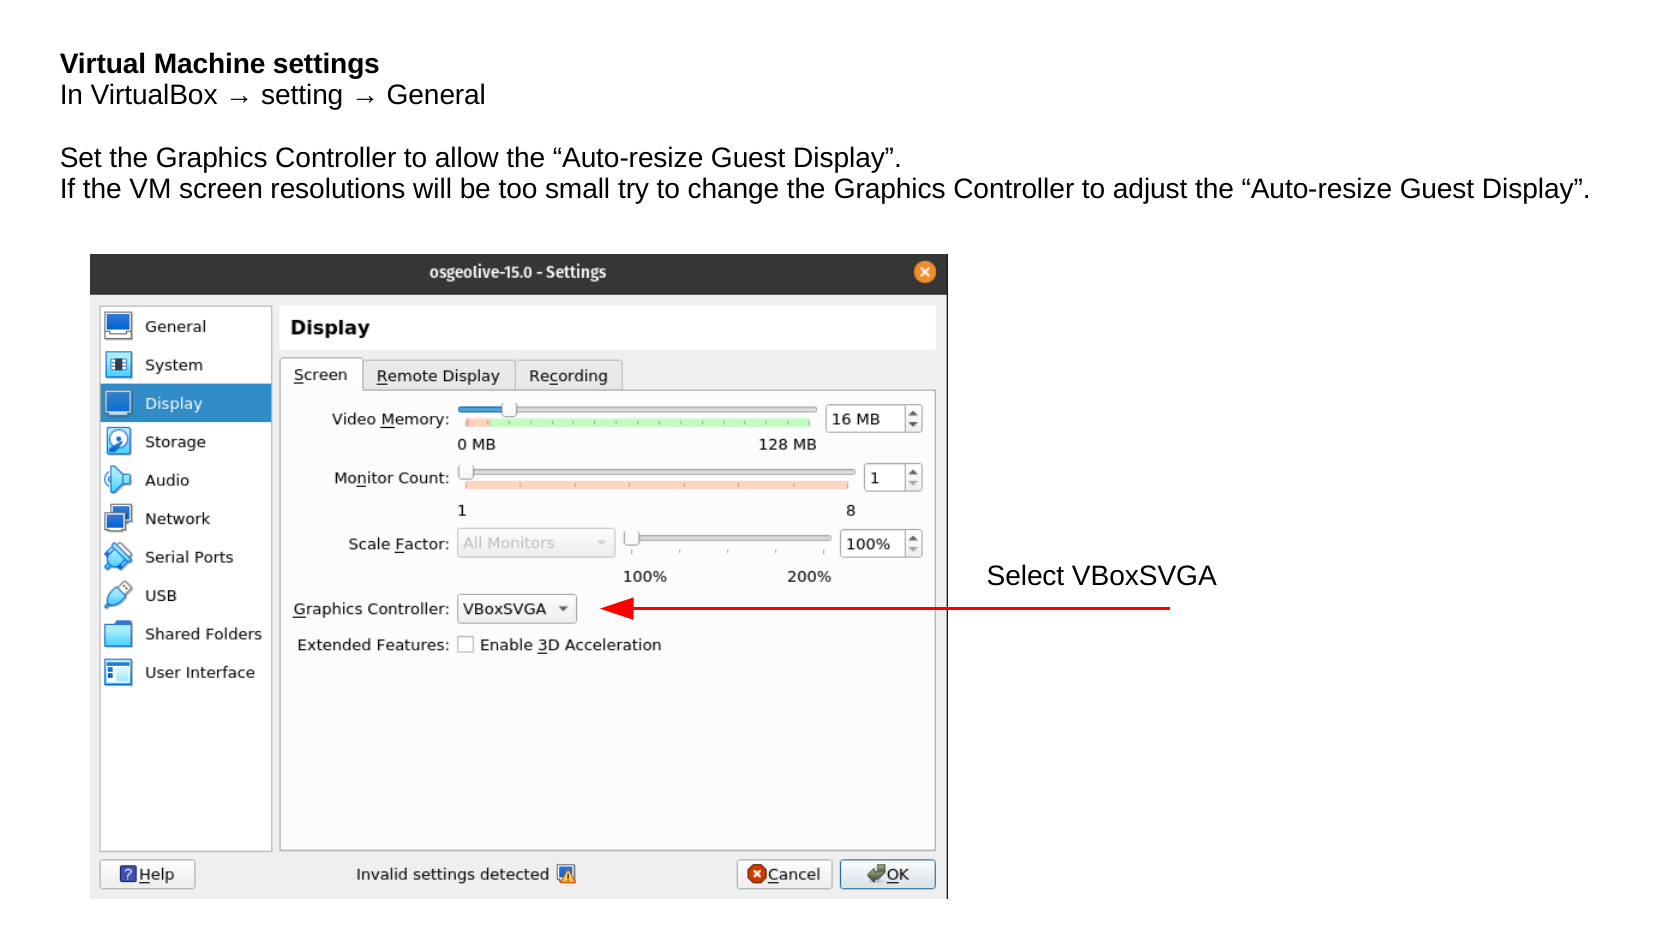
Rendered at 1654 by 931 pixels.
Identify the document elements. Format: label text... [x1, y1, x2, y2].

text_box Select VBoxSVGA [971, 521, 1426, 631]
text_box Virtual Machine settings In VirtualBox → setting → General Set the Graphics Controller to allow the “Auto-resize Guest Display”. If the VM screen resolutions will be too small try to change the Graphics Controller to adjust the “Auto-resize Guest Display”. [45, 40, 1636, 244]
picture [90, 254, 948, 899]
